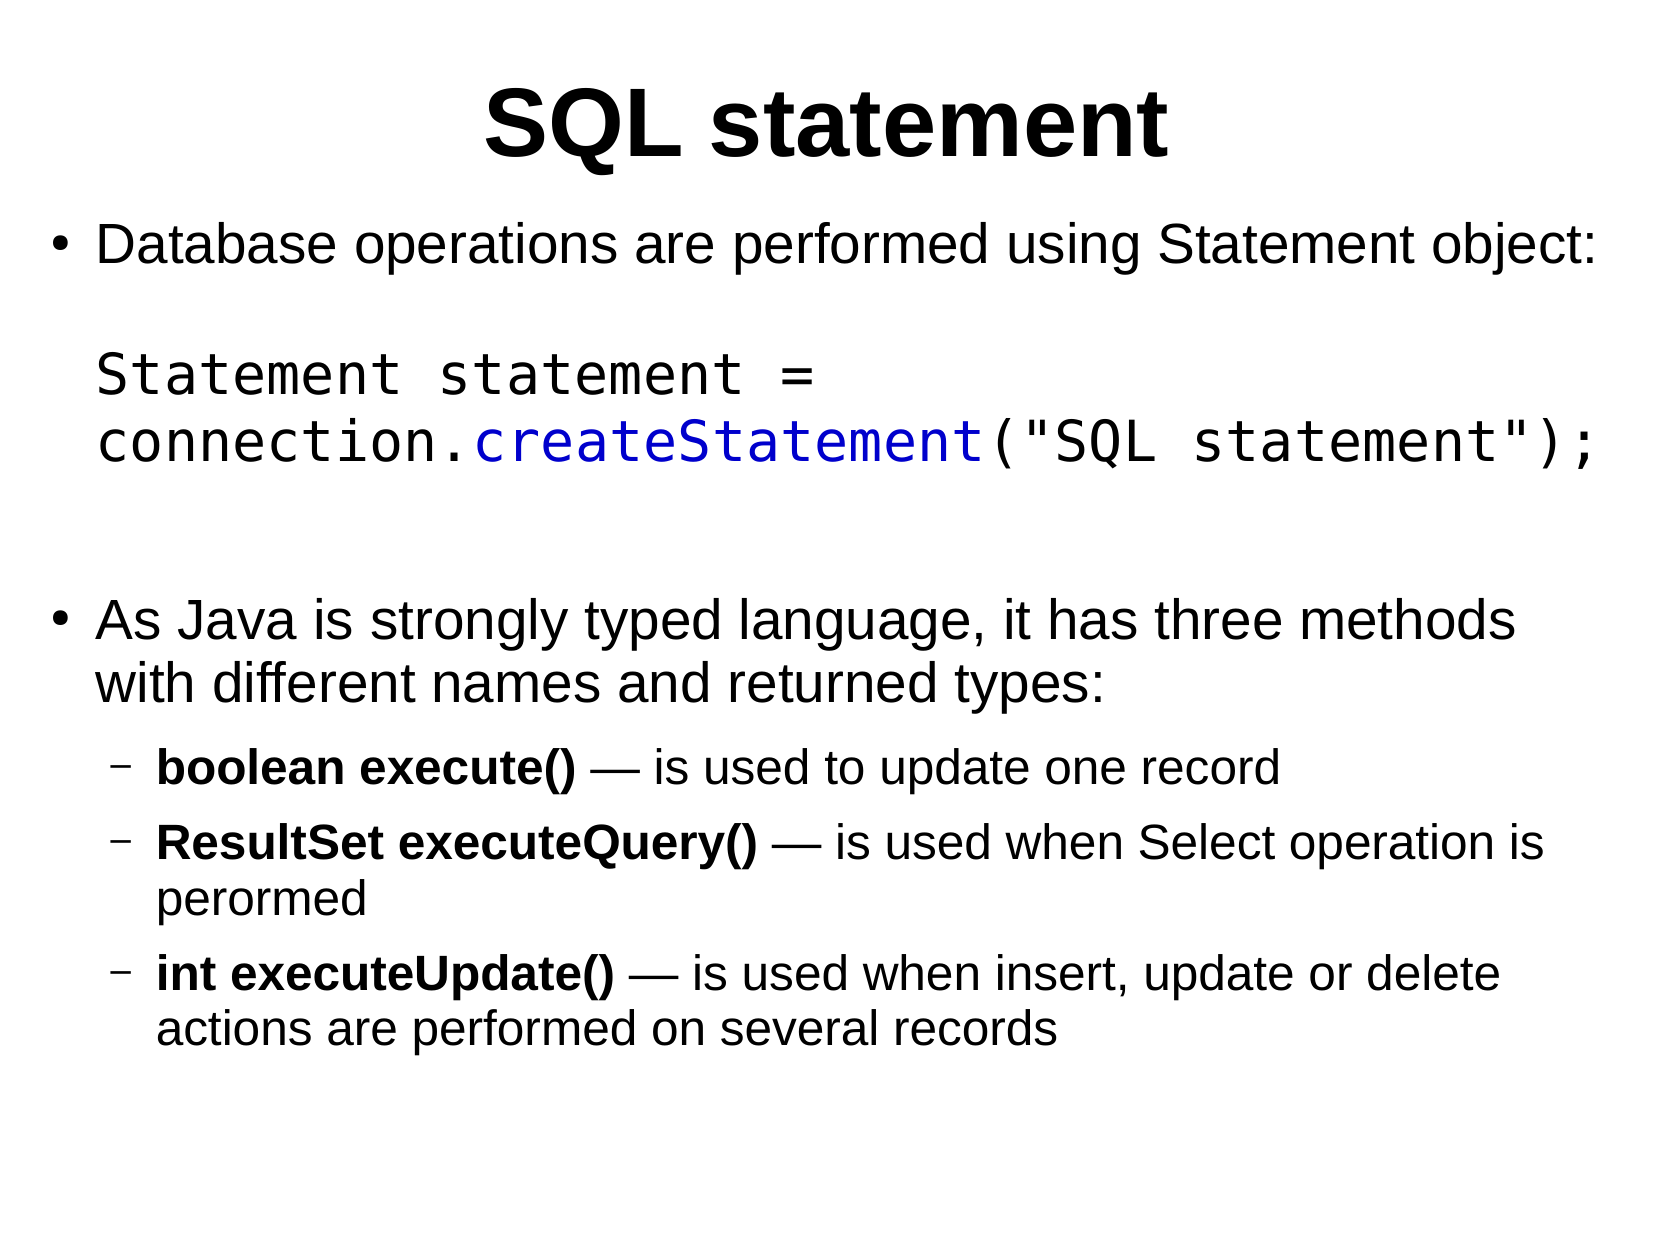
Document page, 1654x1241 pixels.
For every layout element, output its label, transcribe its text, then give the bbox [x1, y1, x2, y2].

title SQL statement [82, 49, 1571, 196]
list Database operations are performed using Statement object: Statement statement = connection.createStatement("SQL statement"); As Java is strongly typed language, it has three methods with different names and returned types: boolean execute() — is used to update one record ResultSet executeQuery() — is used when Select operation is perormed int executeUpdate() — is used when insert, update or delete actions are performed on several records [35, 212, 1607, 1170]
